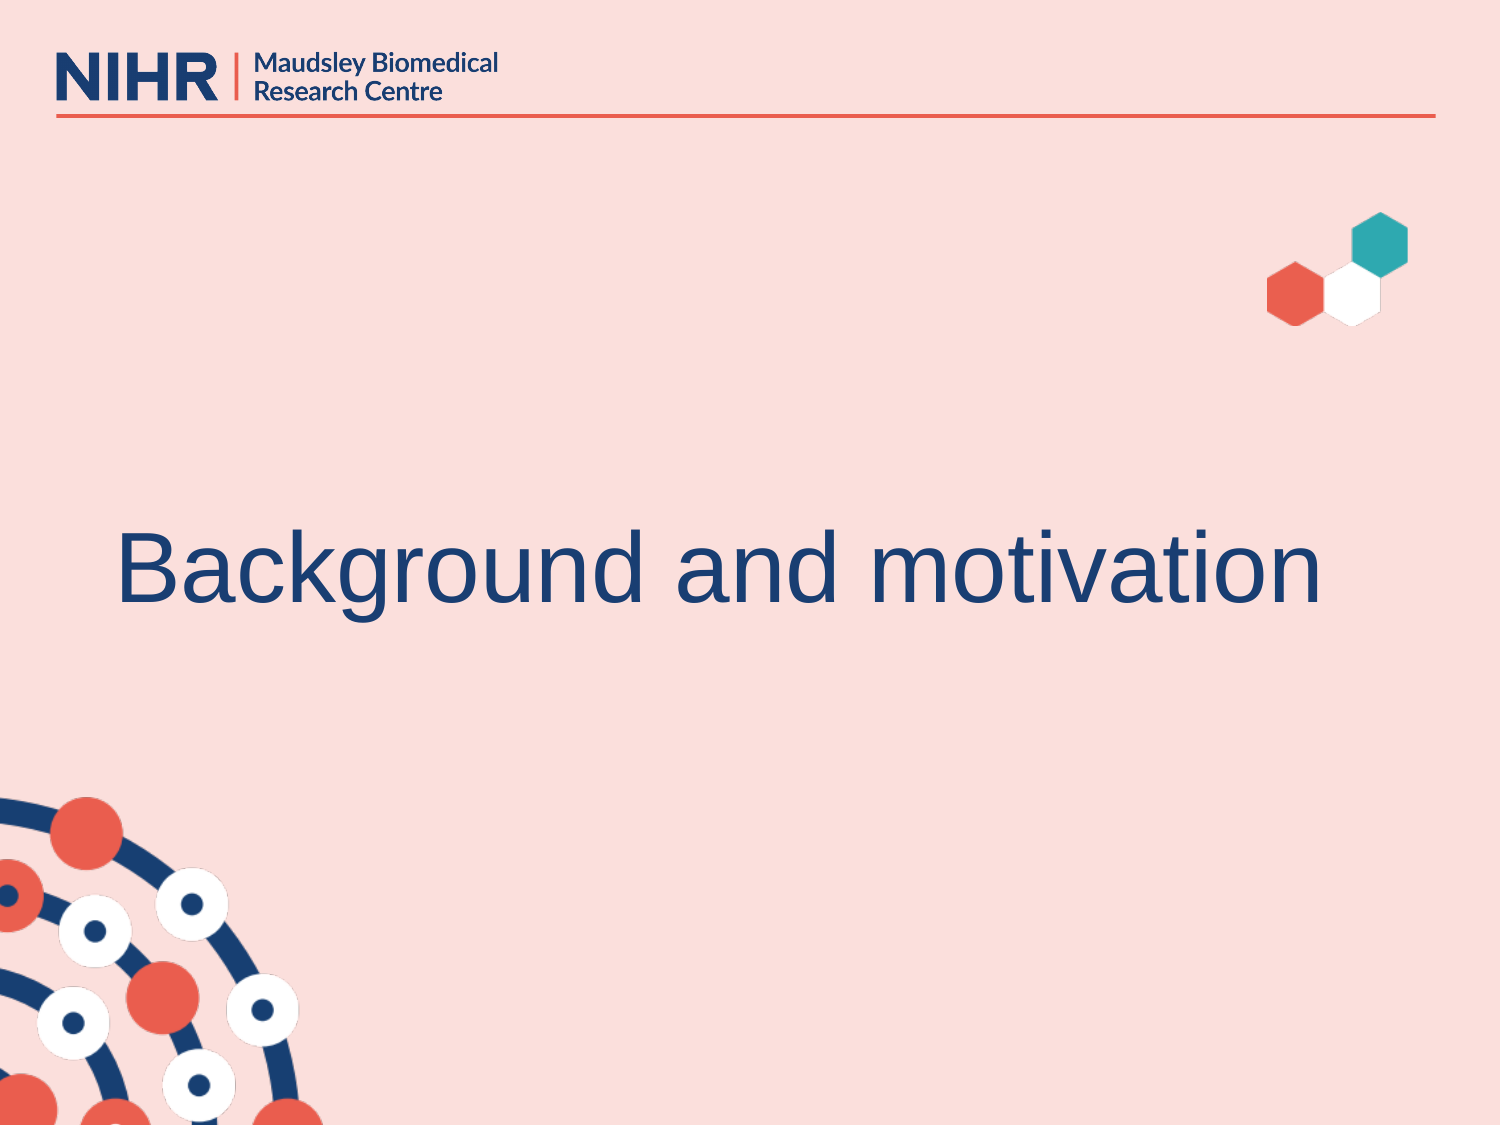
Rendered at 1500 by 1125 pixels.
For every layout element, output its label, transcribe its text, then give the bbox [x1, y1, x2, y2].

title Background and motivation [99, 453, 1393, 672]
picture [26, 17, 527, 136]
